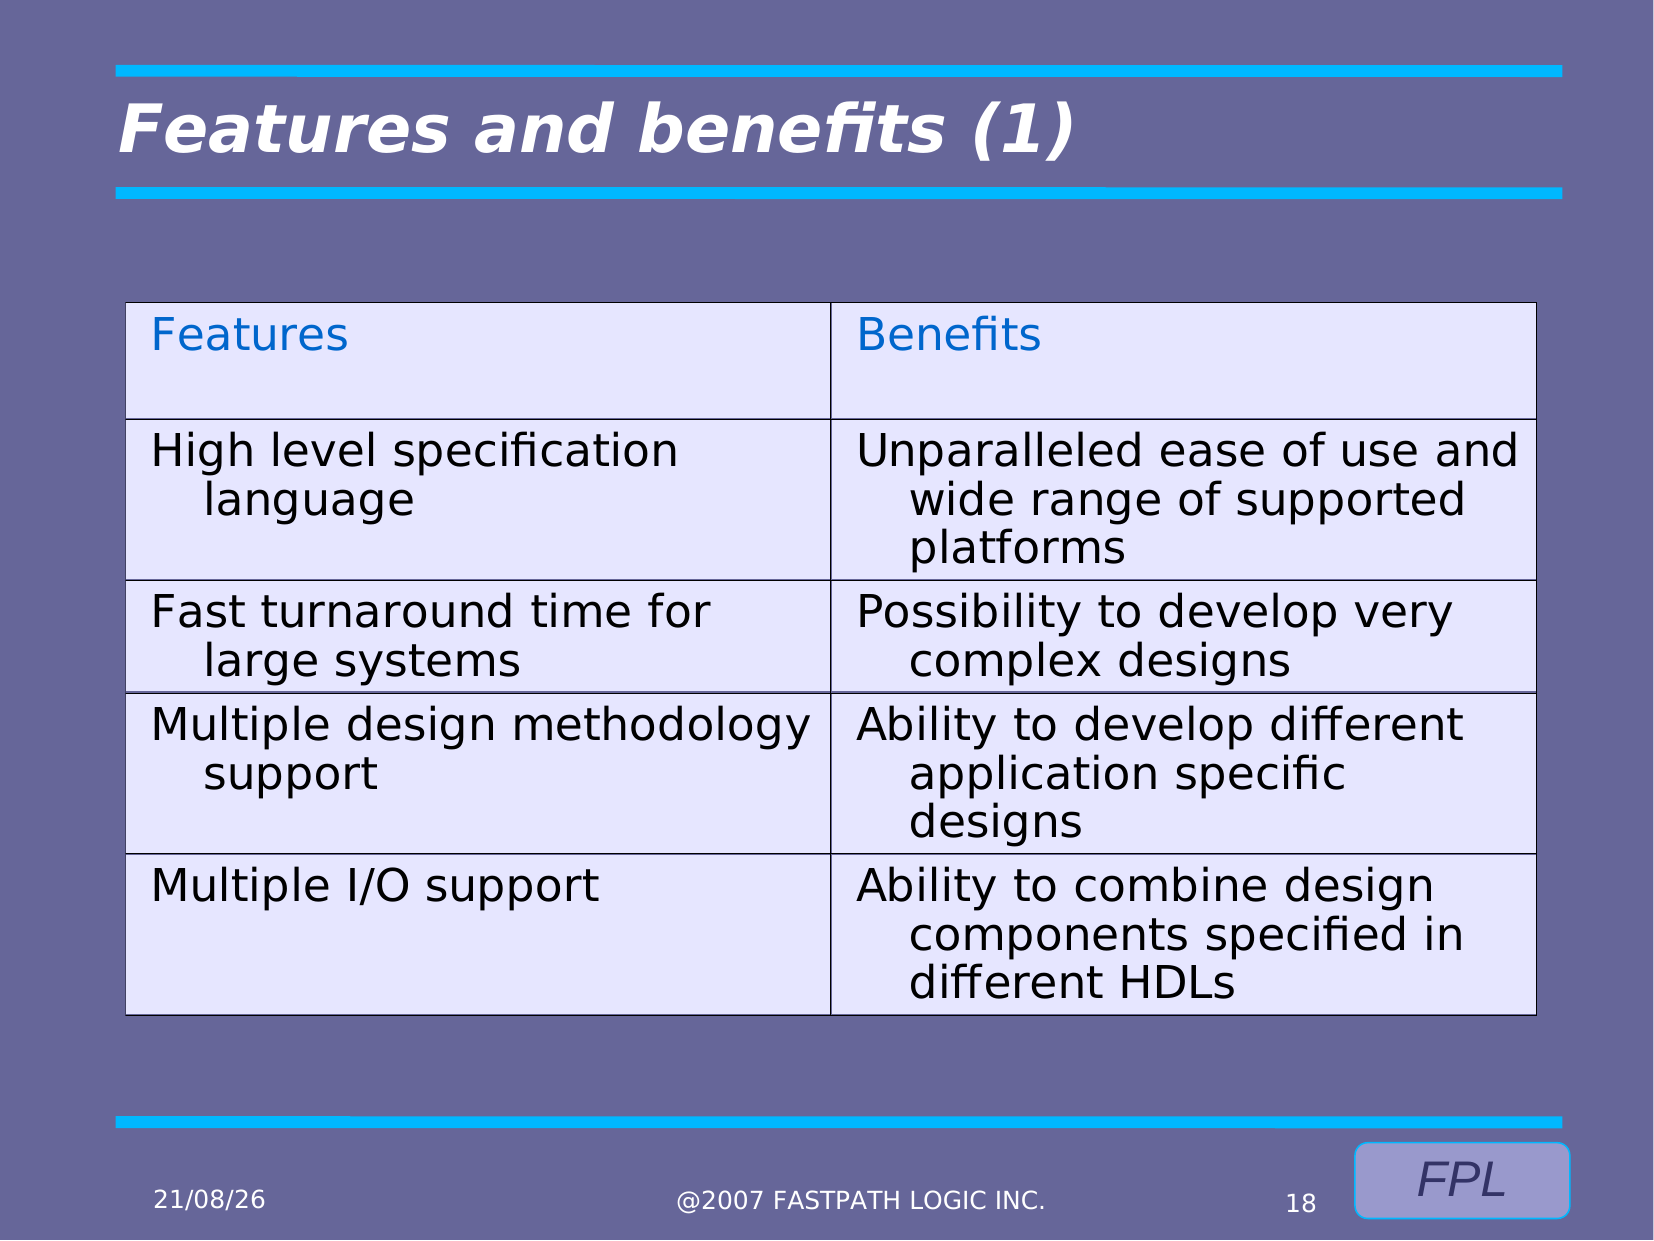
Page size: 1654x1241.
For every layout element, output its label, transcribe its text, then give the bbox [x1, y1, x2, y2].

title Features and benefits (1) [118, 41, 1531, 219]
chart [125, 302, 1537, 1092]
